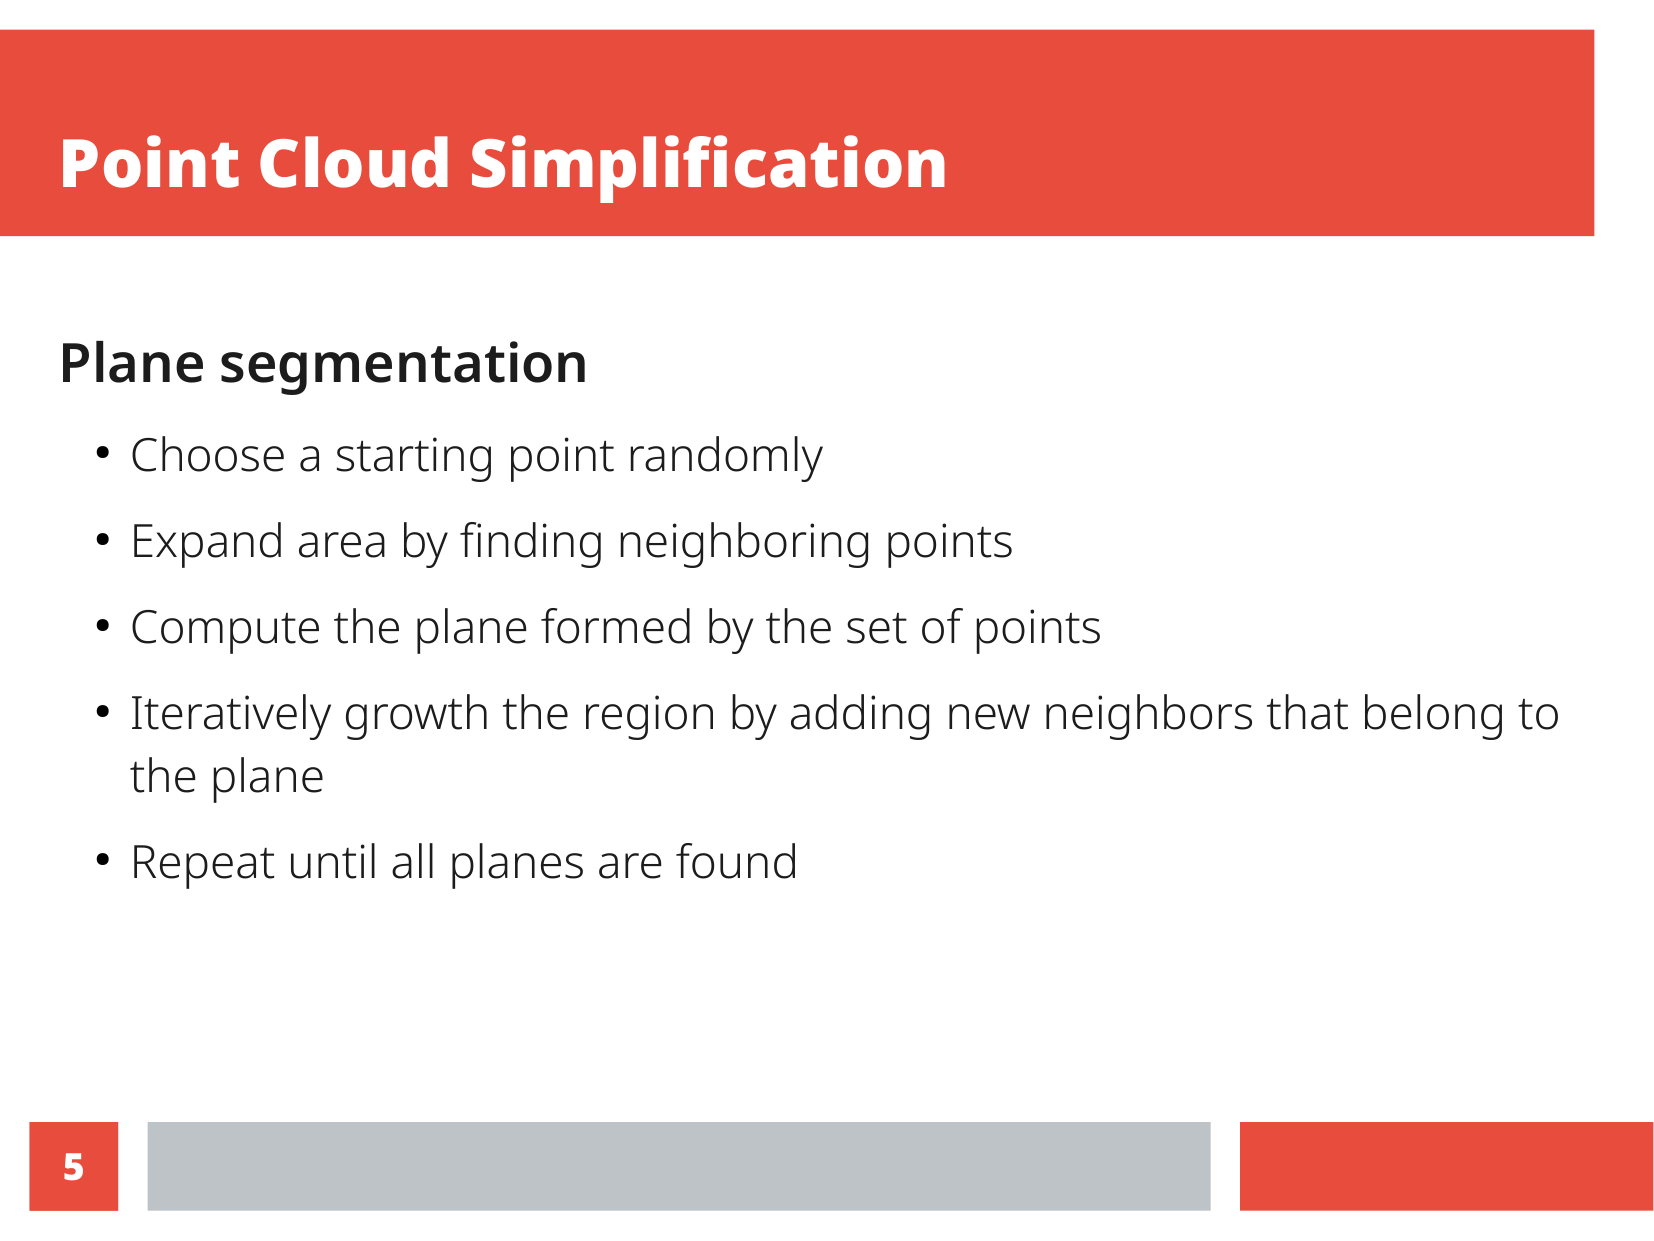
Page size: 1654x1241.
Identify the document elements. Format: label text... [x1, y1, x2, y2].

title Point Cloud Simplification [59, 59, 1595, 207]
list Plane segmentation Choose a starting point randomly Expand area by finding neighboring points Compute the plane formed by the set of points Iteratively growth the region by adding new neighbors that belong to the plane Repeat until all planes are found [59, 324, 1565, 1093]
